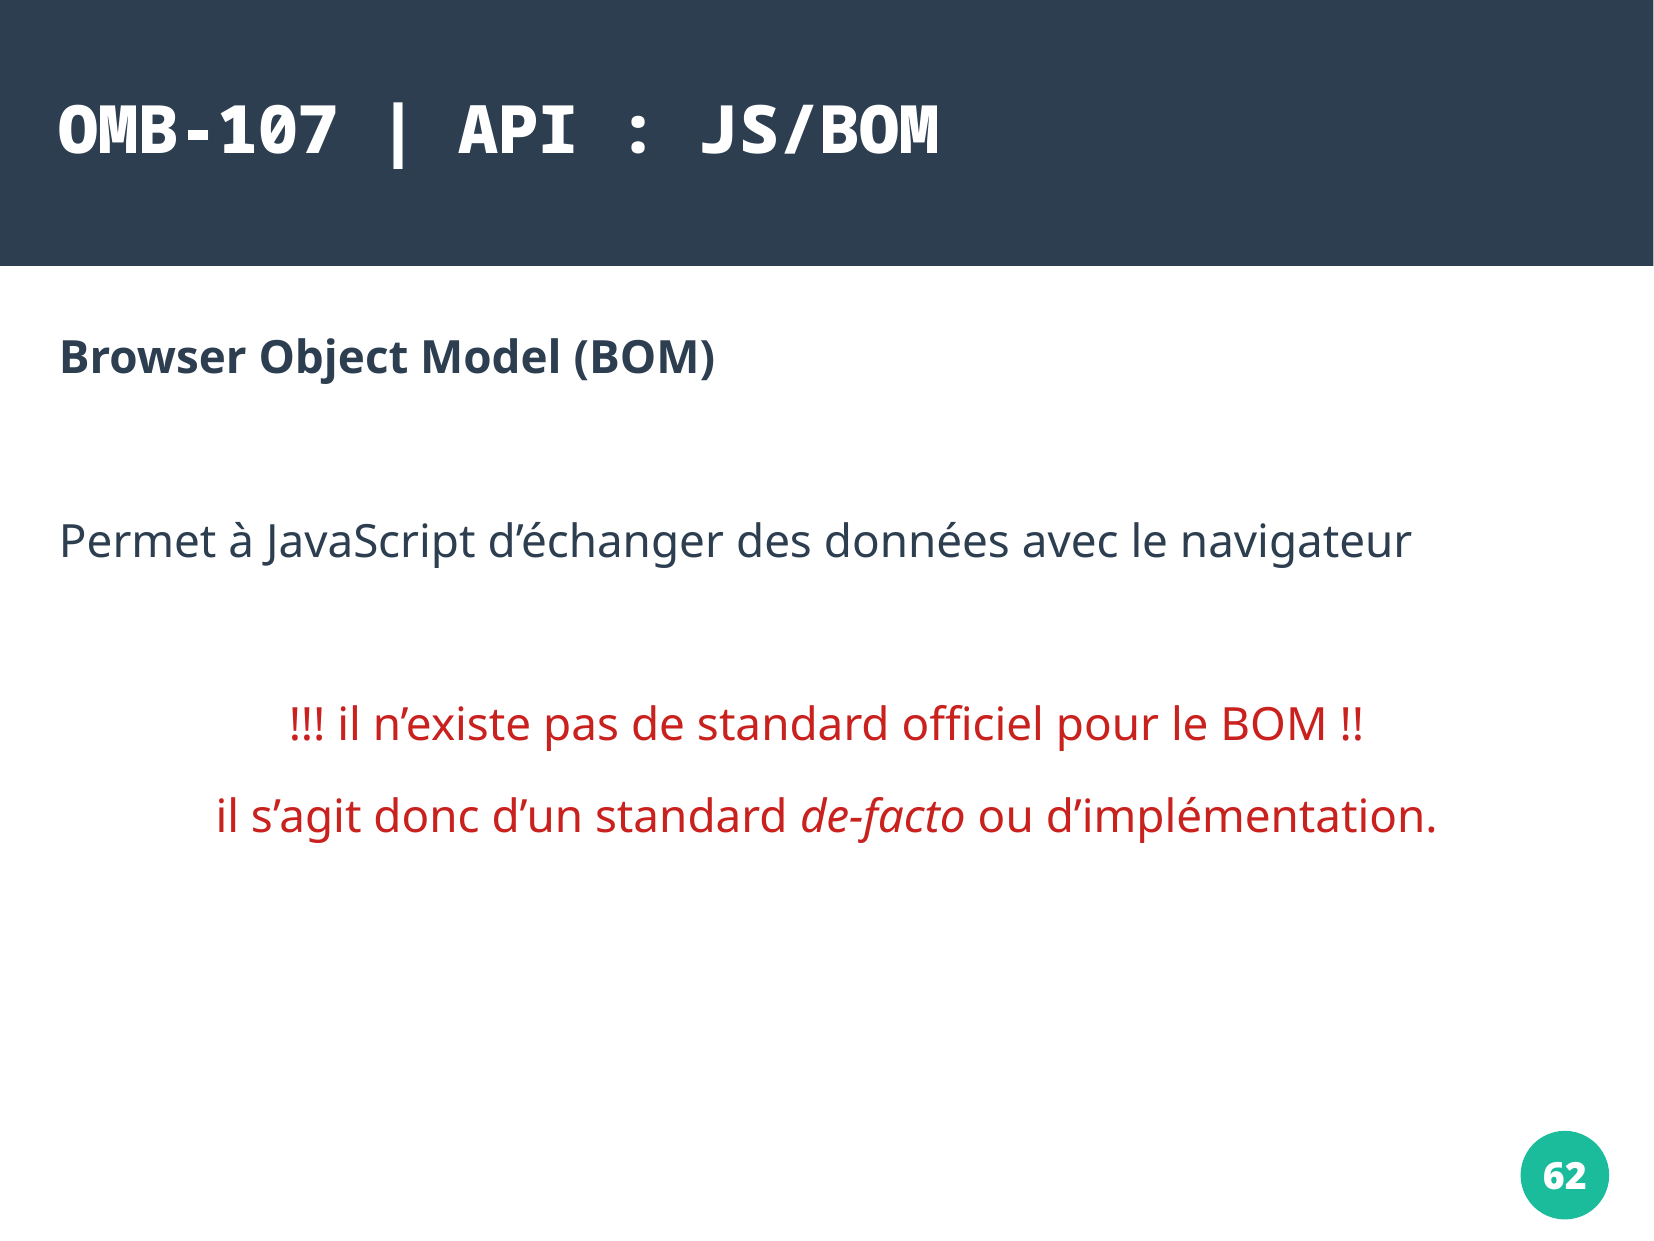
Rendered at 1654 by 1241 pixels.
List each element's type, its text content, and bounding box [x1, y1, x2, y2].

list Browser Object Model (BOM) Permet à JavaScript d’échanger des données avec le navigateur !!! il n’existe pas de standard officiel pour le BOM !! il s’agit donc d’un standard de-facto ou d’implémentation. [58, 324, 1595, 1152]
title OMB-107 | API : JS/BOM [58, 49, 1595, 207]
